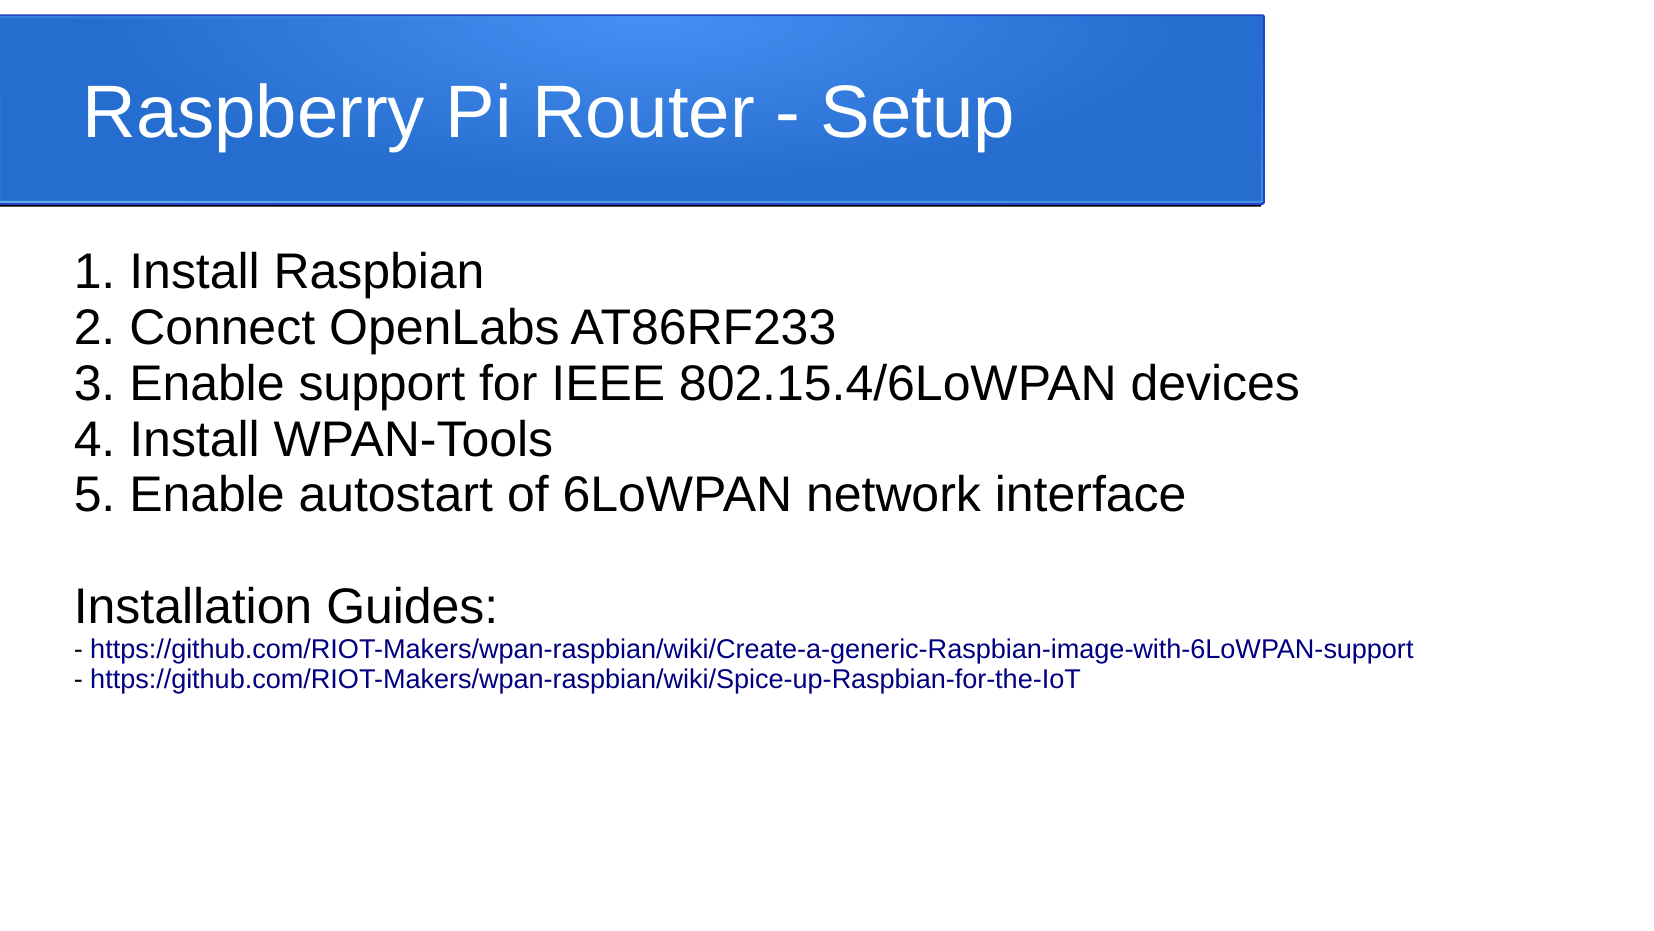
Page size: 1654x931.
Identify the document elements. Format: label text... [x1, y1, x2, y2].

text_box 1. Install Raspbian 2. Connect OpenLabs AT86RF233 3. Enable support for IEEE 802.15.4/6LoWPAN devices 4. Install WPAN-Tools 5. Enable autostart of 6LoWPAN network interface Installation Guides: - https://github.com/RIOT-Makers/wpan-raspbian/wiki/Create-a-generic-Raspbian-image-with-6LoWPAN-support - https://github.com/RIOT-Makers/wpan-raspbian/wiki/Spice-up-Raspbian-for-the-IoT [59, 236, 1430, 656]
title Raspberry Pi Router - Setup [82, 35, 1235, 189]
